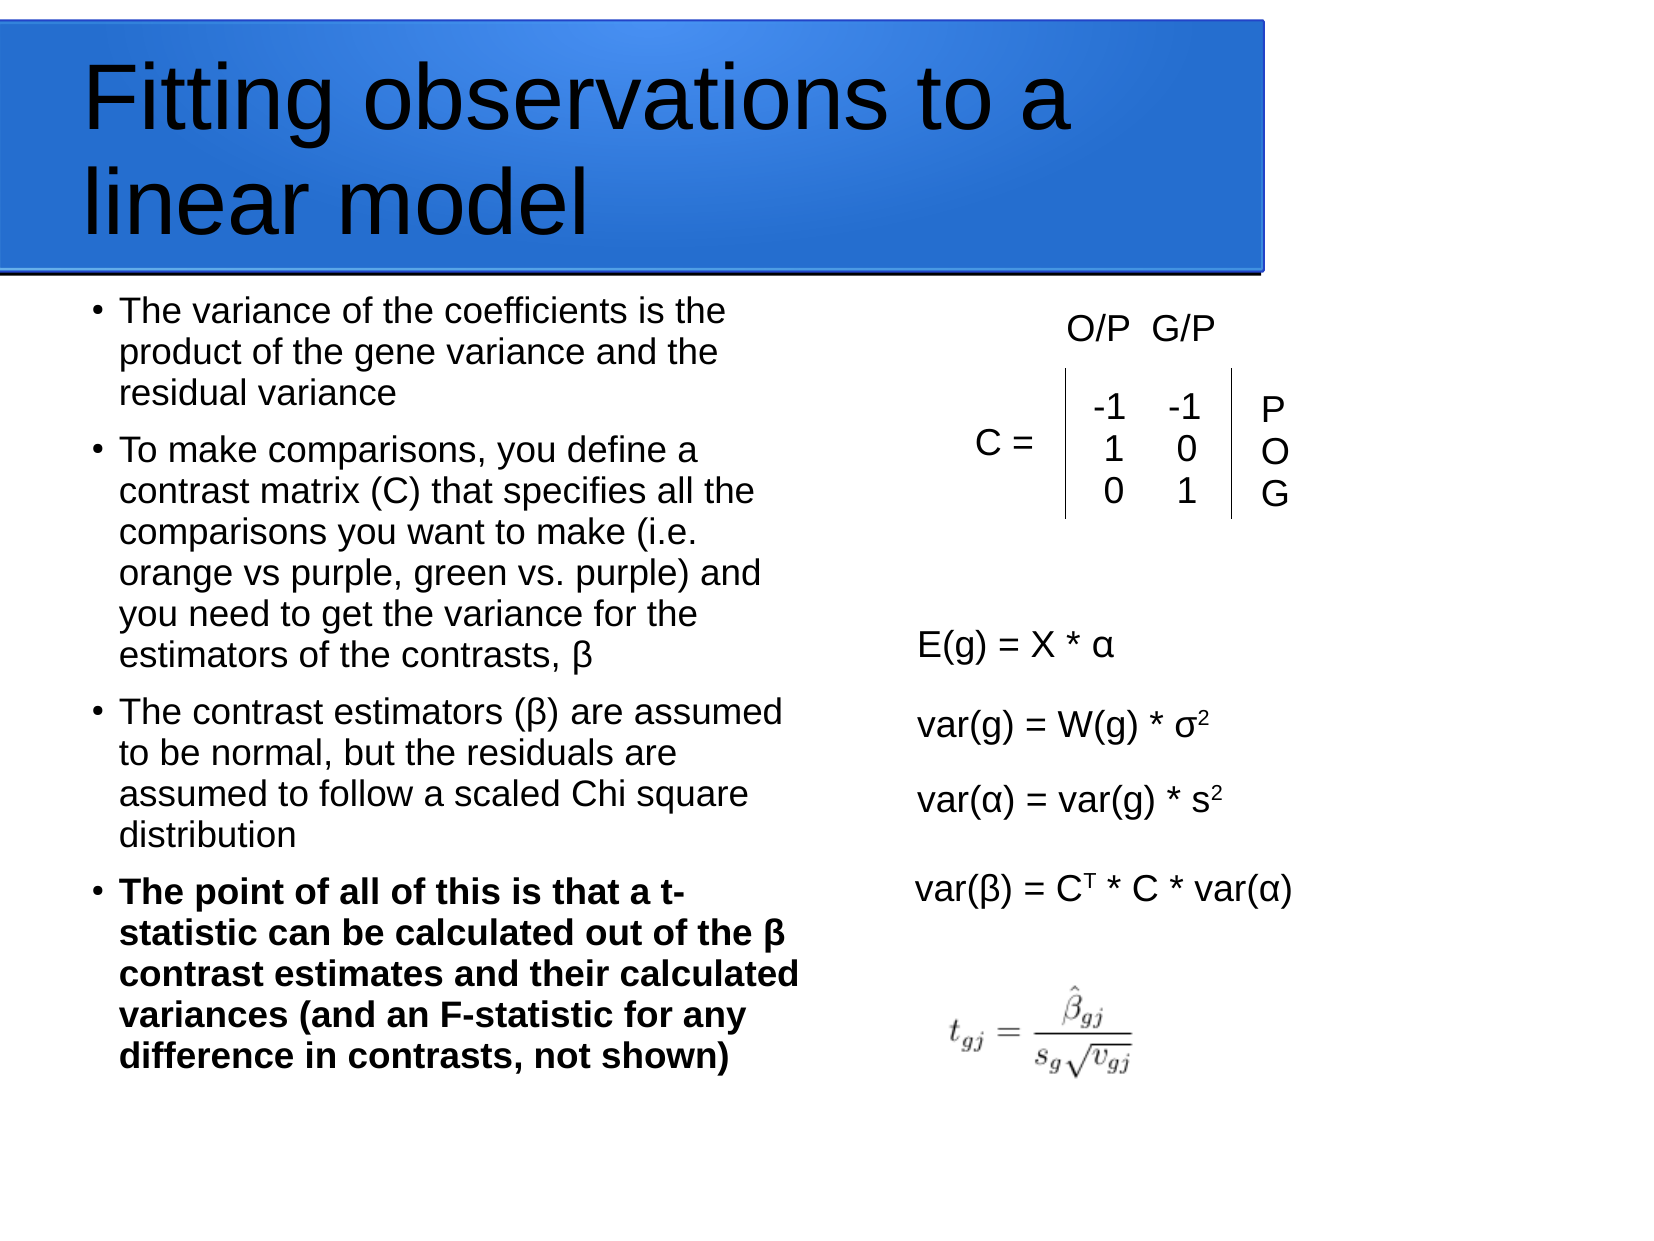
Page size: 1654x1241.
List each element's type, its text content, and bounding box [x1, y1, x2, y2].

text_box O/P G/P [1051, 300, 1232, 357]
text_box var(g) = W(g) * σ2 [902, 696, 1225, 755]
text_box P O G [1246, 381, 1306, 522]
picture [910, 964, 1186, 1111]
title Fitting observations to a linear model [82, 45, 1235, 255]
list The variance of the coefficients is the product of the gene variance and the residual variance To make comparisons, you define a contrast matrix (C) that specifies all the comparisons you want to make (i.e. orange vs purple, green vs. purple) and you need to get the variance for the estimators of the contrasts, β The contrast estimators (β) are assumed to be normal, but the residuals are assumed to follow a scaled Chi square distribution The point of all of this is that a t-statistic can be calculated out of the β contrast estimates and their calculated variances (and an F-statistic for any difference in contrasts, not shown) [82, 290, 809, 1111]
text_box E(g) = X * α [902, 609, 1129, 668]
text_box var(β) = CT * C * var(α) [900, 859, 1309, 918]
text_box C = [960, 413, 1060, 471]
text_box var(α) = var(g) * s2 [902, 771, 1238, 830]
text_box -1 -1 1 0 0 1 [1078, 378, 1217, 519]
